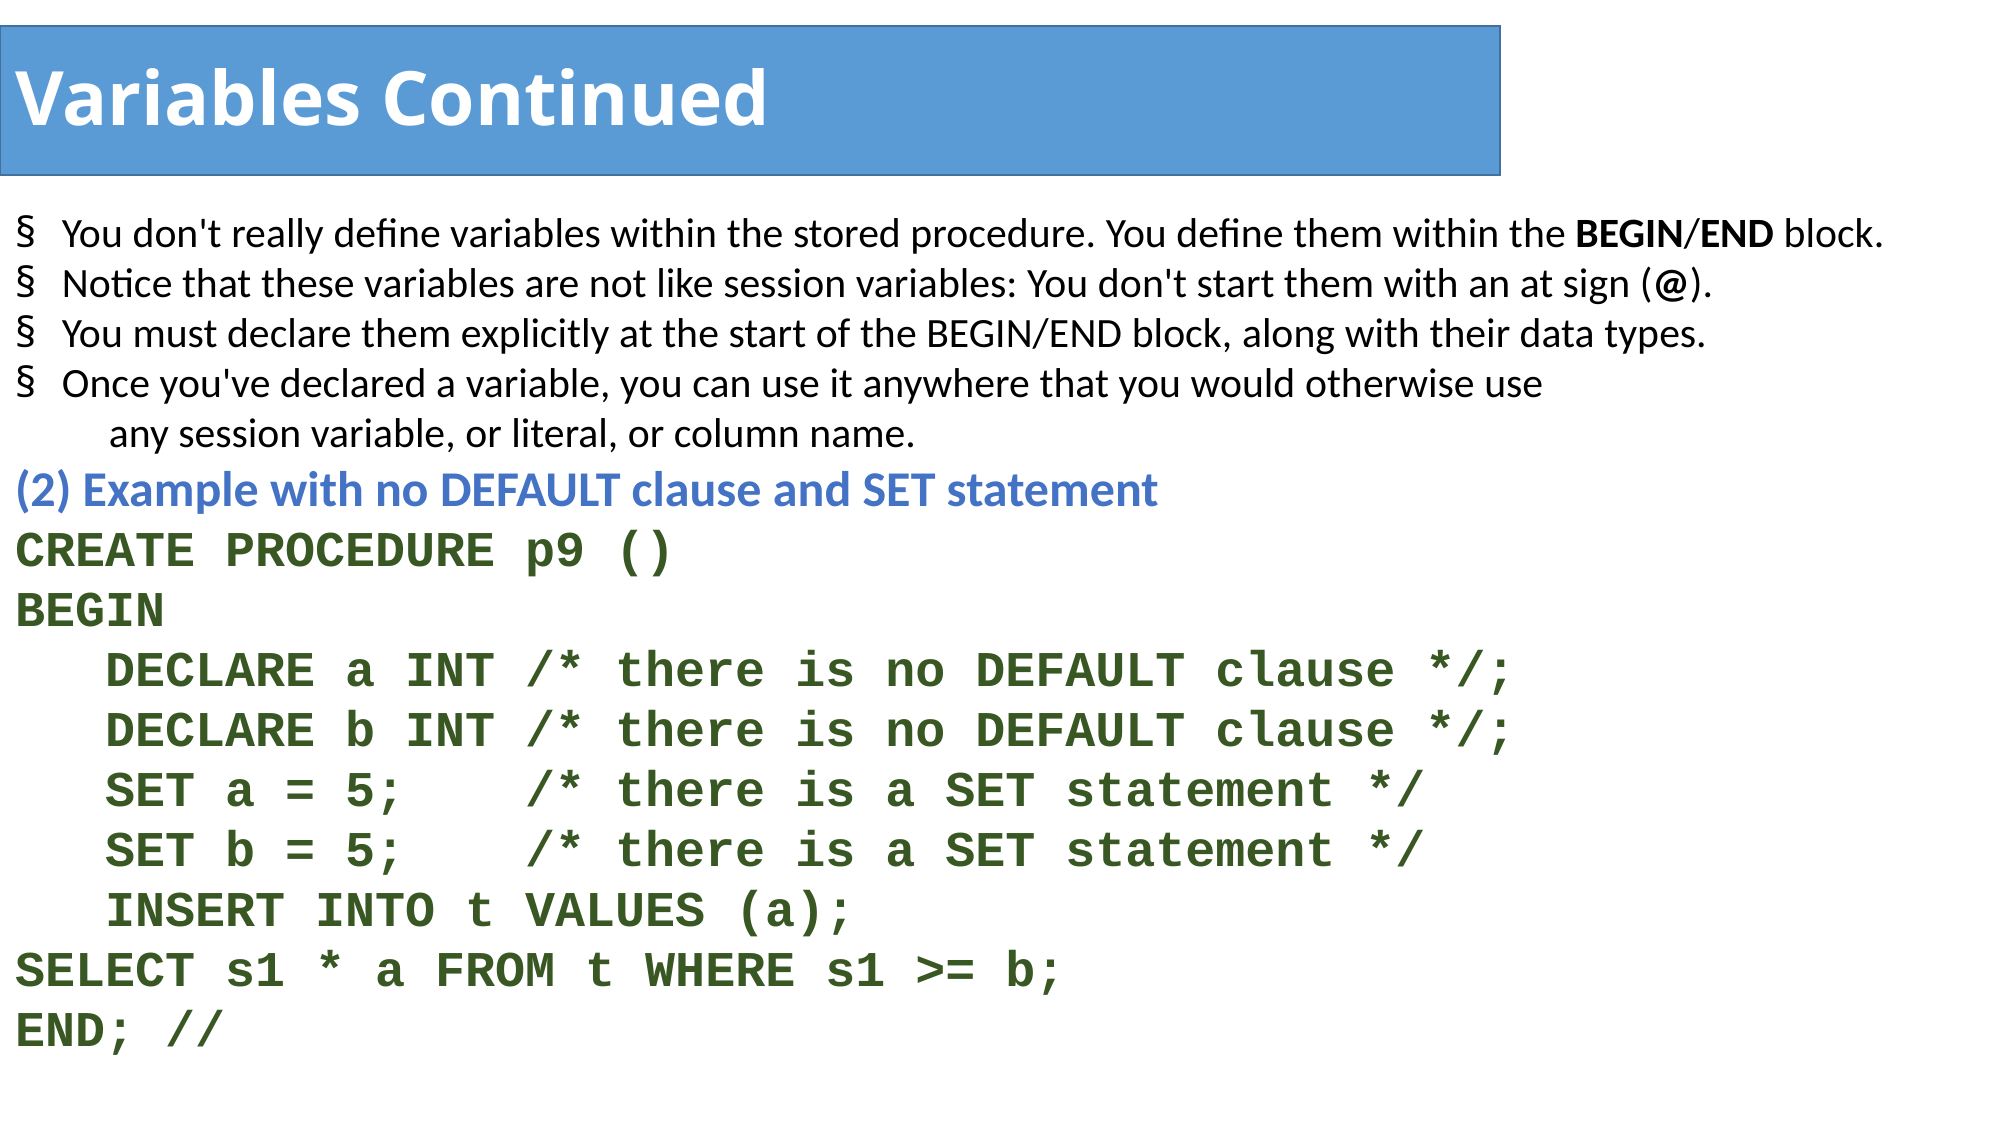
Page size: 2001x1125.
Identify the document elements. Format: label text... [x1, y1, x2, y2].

title Variables Continued [0, 26, 1501, 176]
text_box You don't really define variables within the stored procedure. You define them within the BEGIN/END block. Notice that these variables are not like session variables: You don't start them with an at sign (@). You must declare them explicitly at the start of the BEGIN/END block, along with their data types. Once you've declared a variable, you can use it anywhere that you would otherwise use any session variable, or literal, or column name. (2) Example with no DEFAULT clause and SET statement CREATE PROCEDURE p9 () BEGIN DECLARE a INT /* there is no DEFAULT clause */; DECLARE b INT /* there is no DEFAULT clause */; SET a = 5; /* there is a SET statement */ SET b = 5; /* there is a SET statement */ INSERT INTO t VALUES (a); SELECT s1 * a FROM t WHERE s1 >= b; END; // [0, 199, 1963, 1125]
